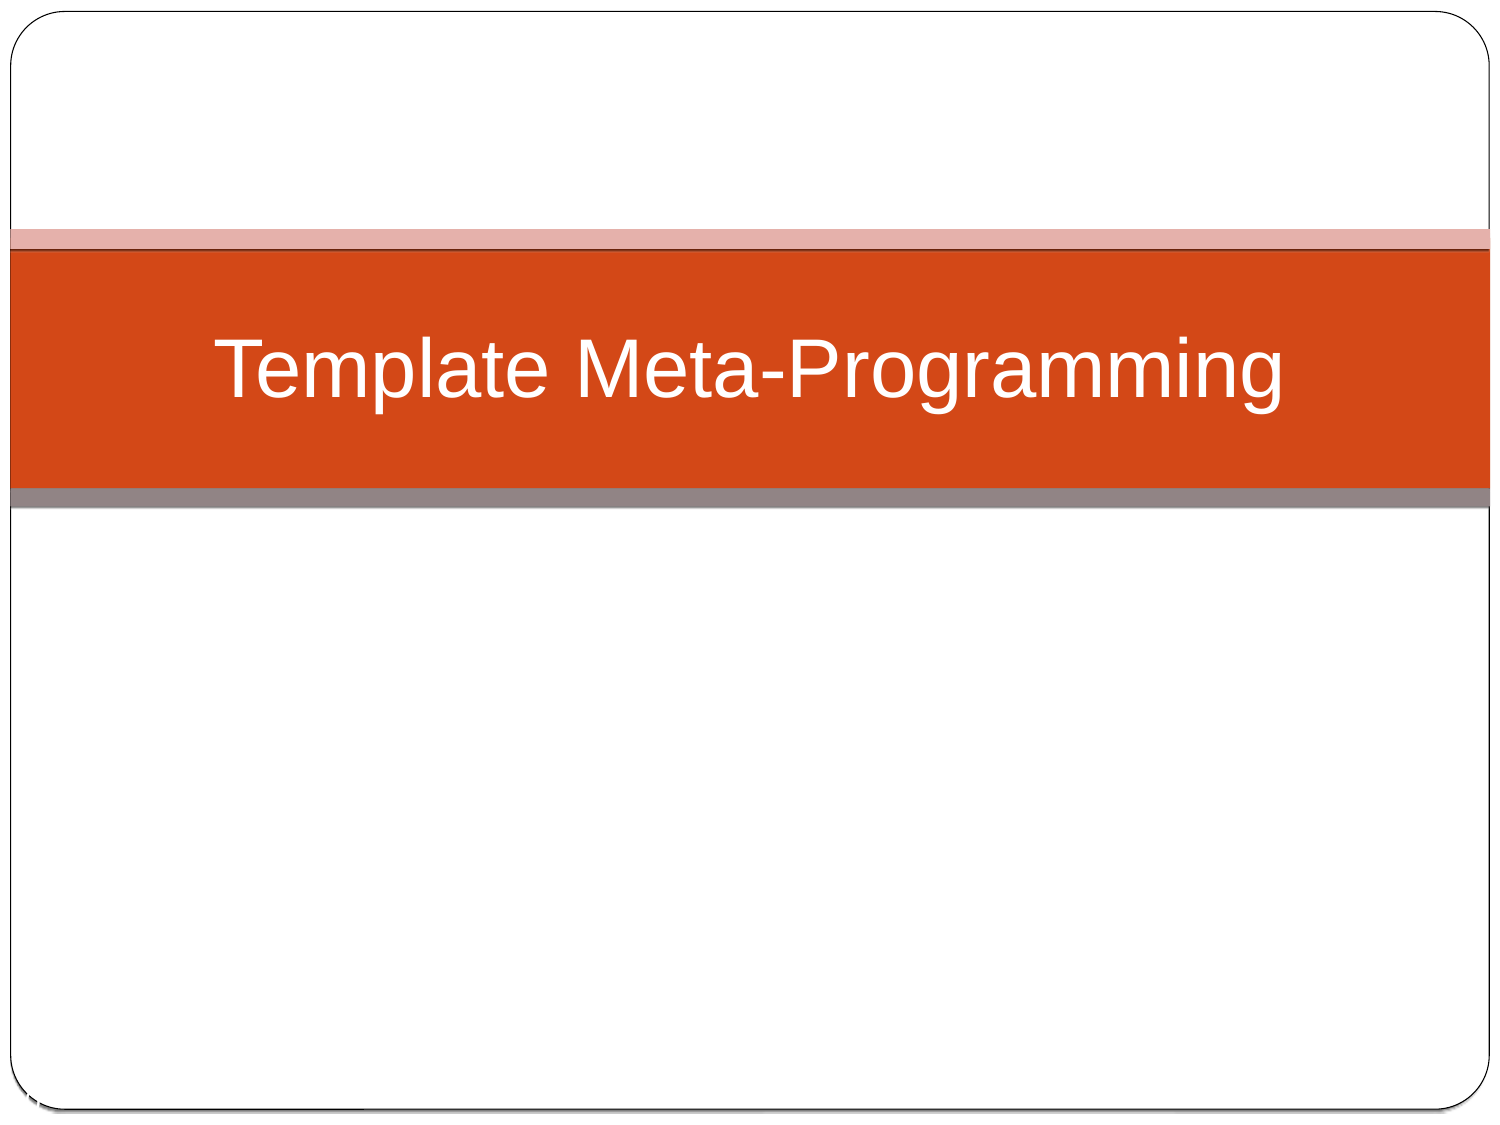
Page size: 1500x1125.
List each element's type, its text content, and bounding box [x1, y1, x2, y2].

slide_number <number> [0, 1074, 50, 1125]
title Template Meta-Programming [75, 247, 1425, 489]
